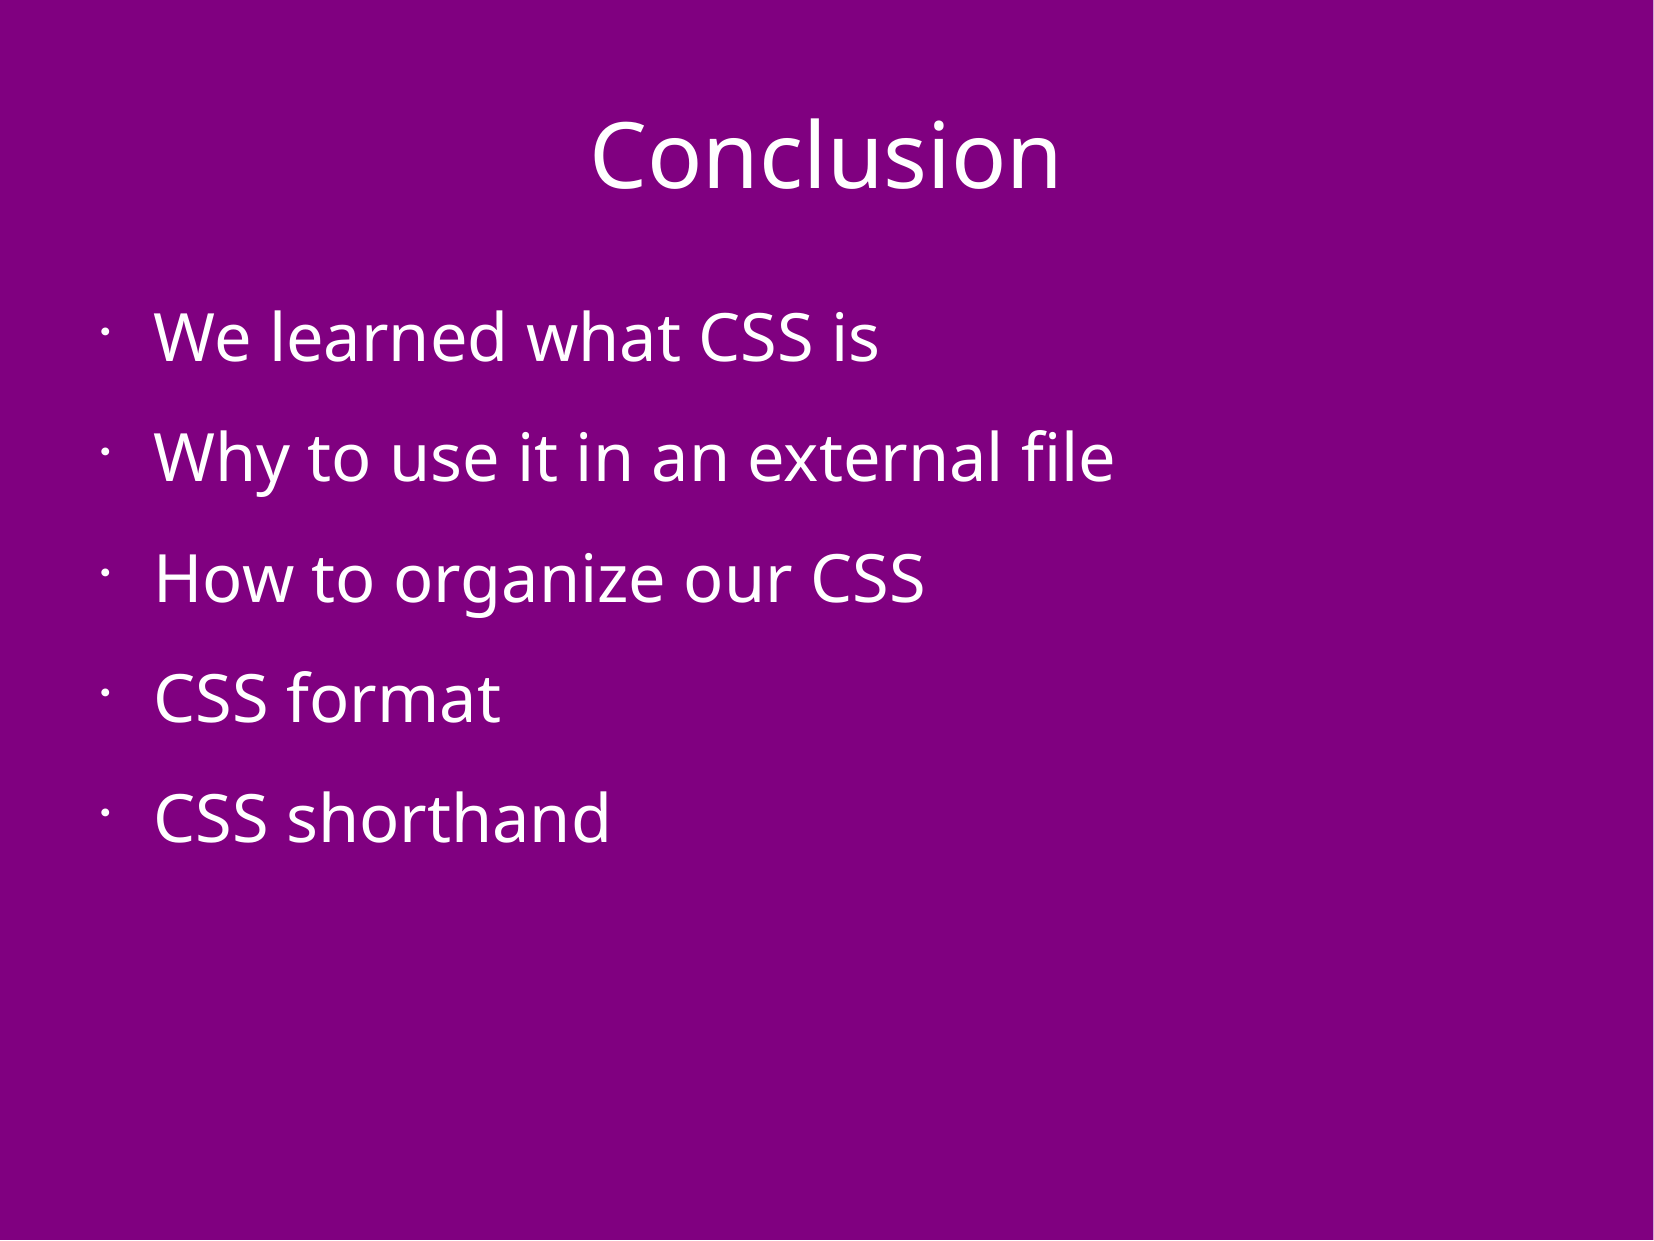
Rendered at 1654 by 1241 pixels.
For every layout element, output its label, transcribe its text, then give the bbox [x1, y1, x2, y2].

title Conclusion [82, 49, 1571, 257]
list We learned what CSS is Why to use it in an external file How to organize our CSS CSS format CSS shorthand [82, 290, 1571, 1094]
